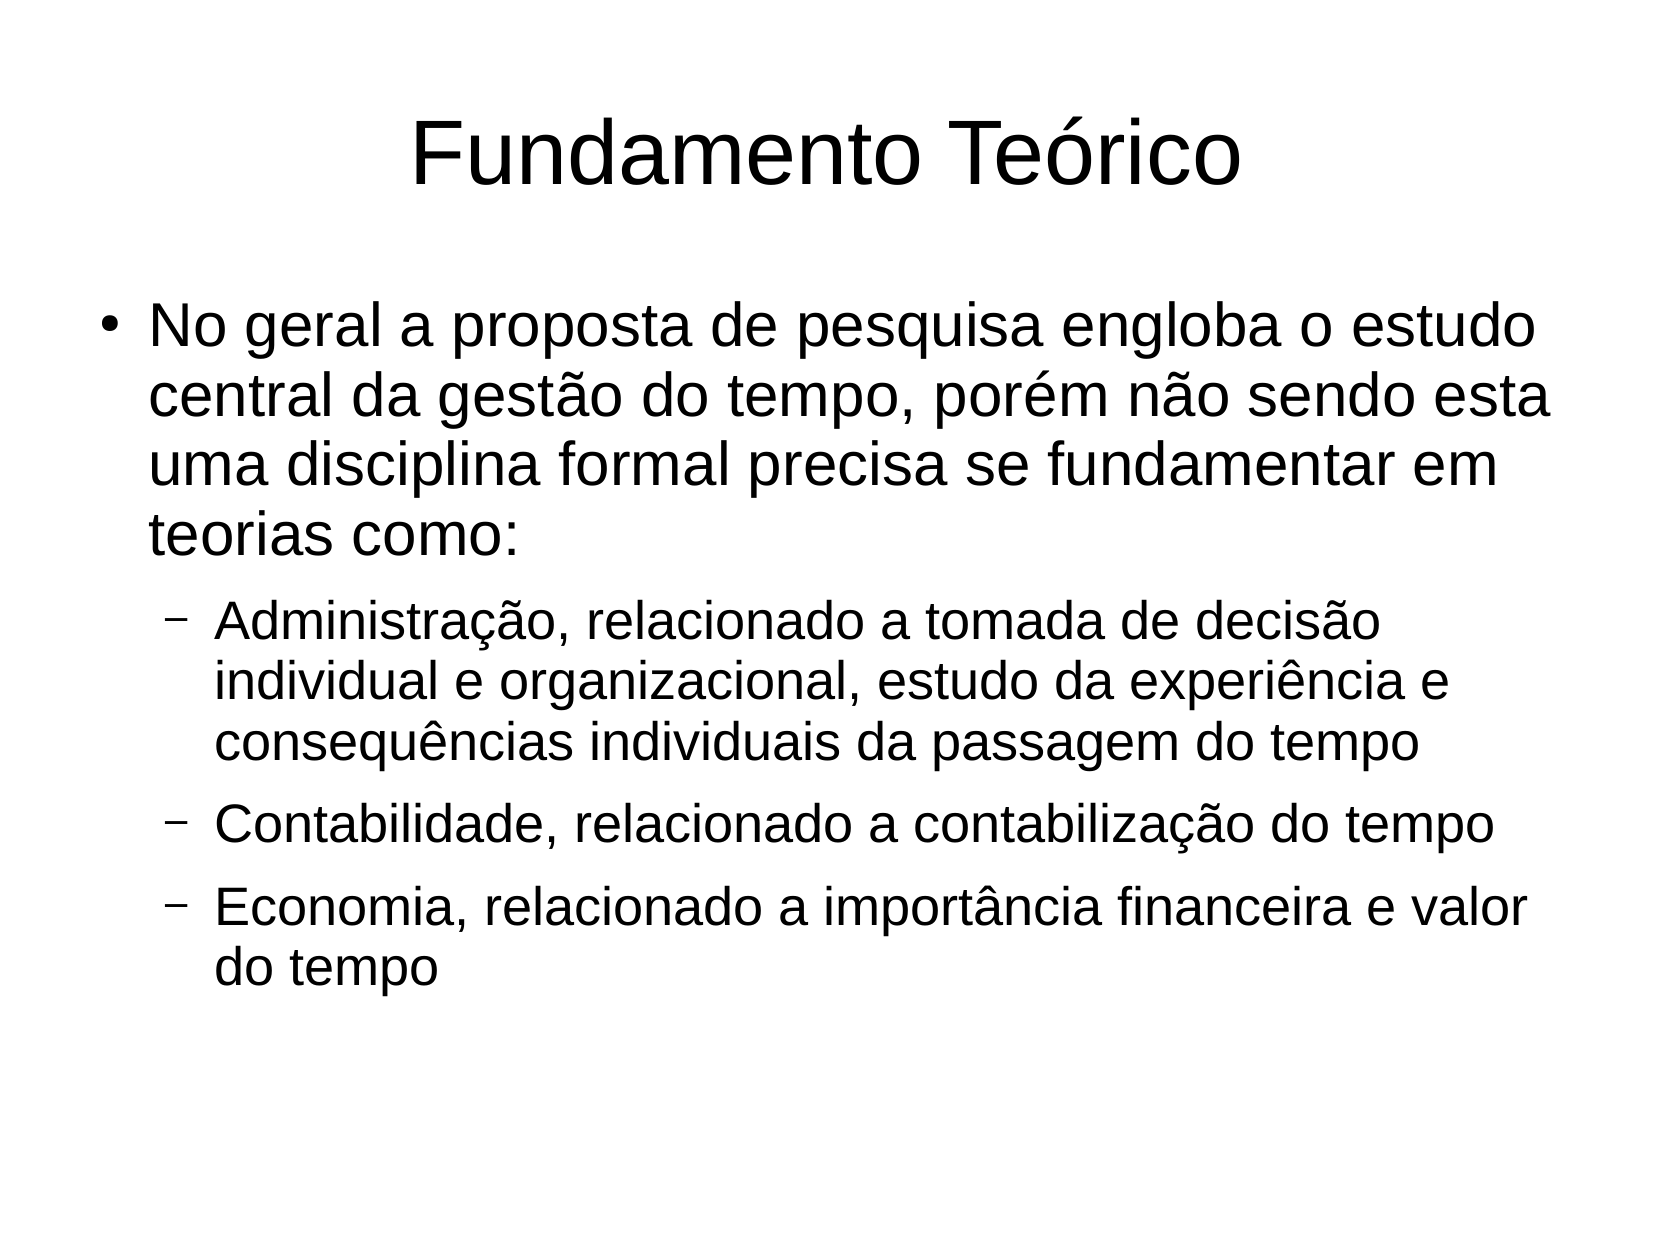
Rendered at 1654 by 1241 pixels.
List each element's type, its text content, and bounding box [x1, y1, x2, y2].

list No geral a proposta de pesquisa engloba o estudo central da gestão do tempo, porém não sendo esta uma disciplina formal precisa se fundamentar em teorias como: Administração, relacionado a tomada de decisão individual e organizacional, estudo da experiência e consequências individuais da passagem do tempo Contabilidade, relacionado a contabilização do tempo Economia, relacionado a importância financeira e valor do tempo [82, 290, 1571, 1010]
title Fundamento Teórico [82, 49, 1571, 257]
